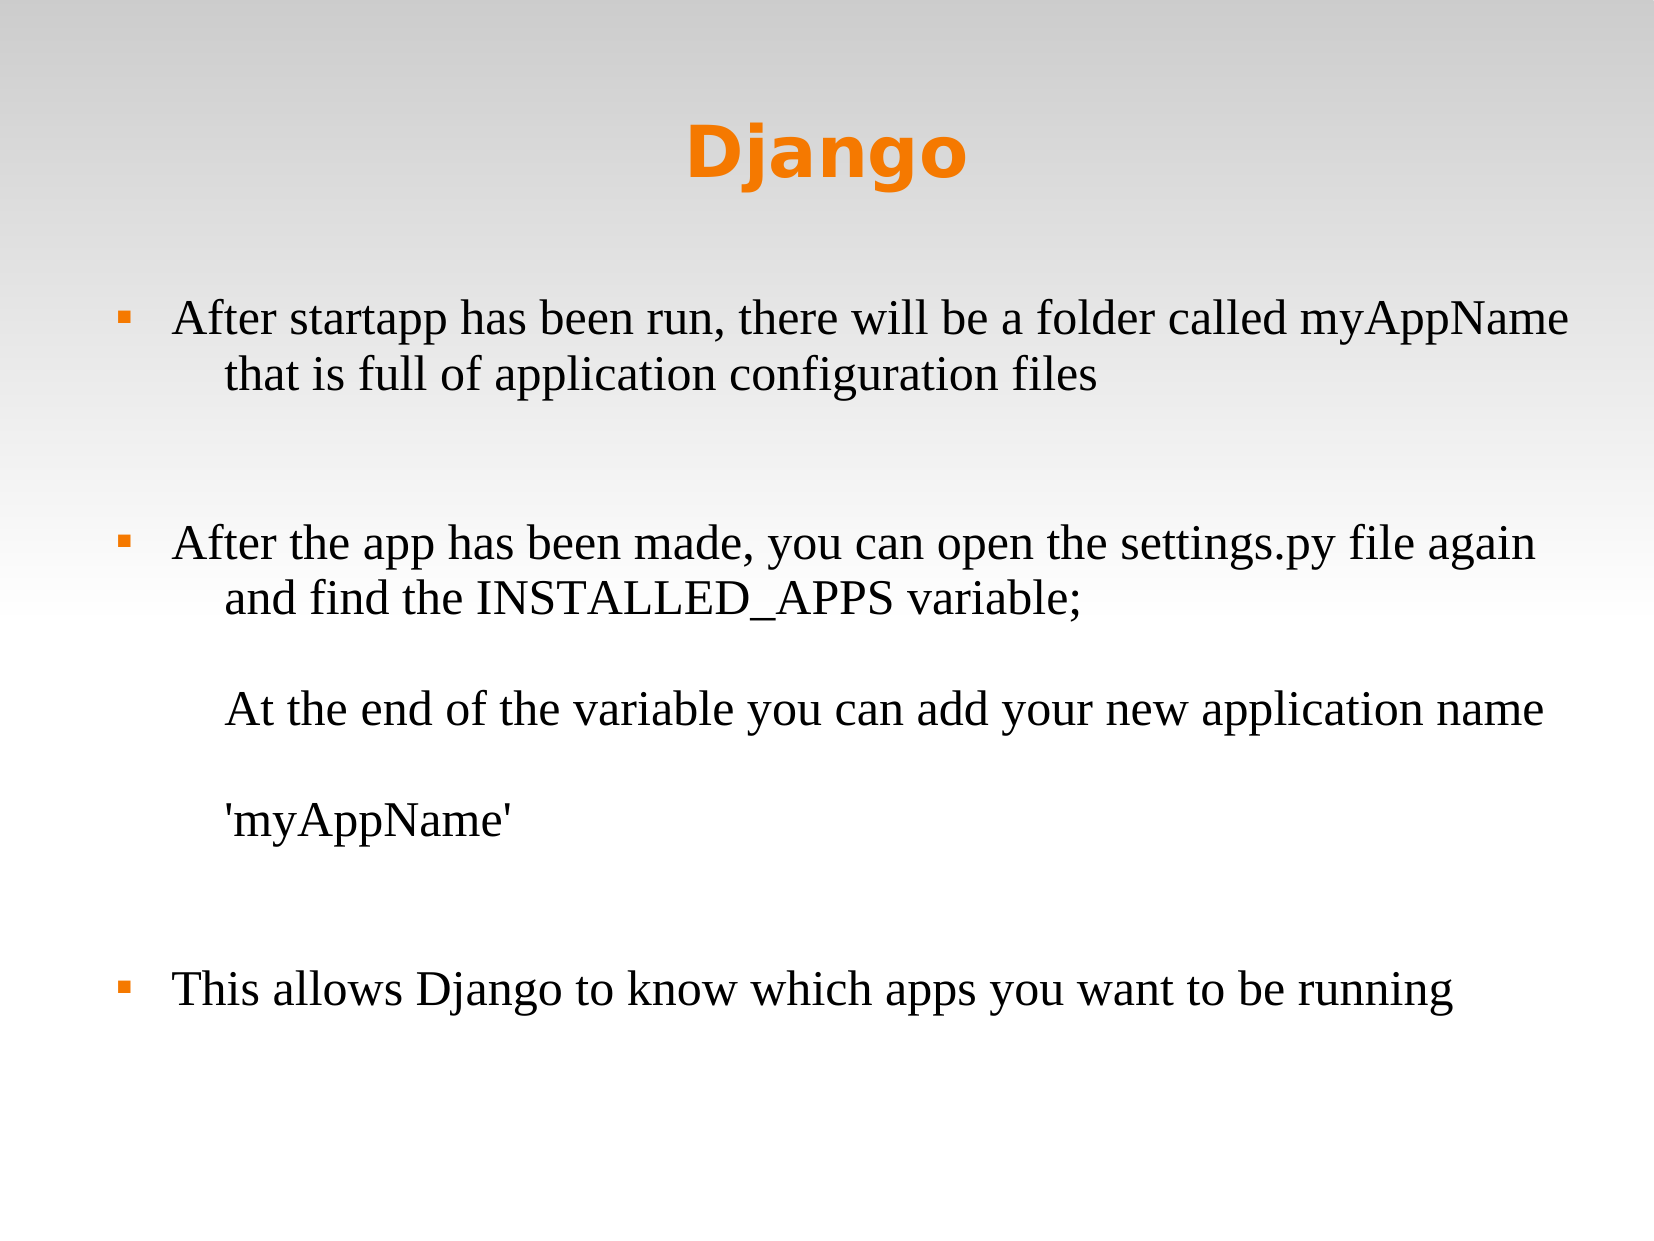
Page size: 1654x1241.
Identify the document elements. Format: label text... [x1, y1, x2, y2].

title Django [82, 49, 1571, 257]
list After startapp has been run, there will be a folder called myAppName that is full of application configuration files After the app has been made, you can open the settings.py file again and find the INSTALLED_APPS variable; At the end of the variable you can add your new application name 'myAppName' This allows Django to know which apps you want to be running [82, 290, 1571, 1109]
